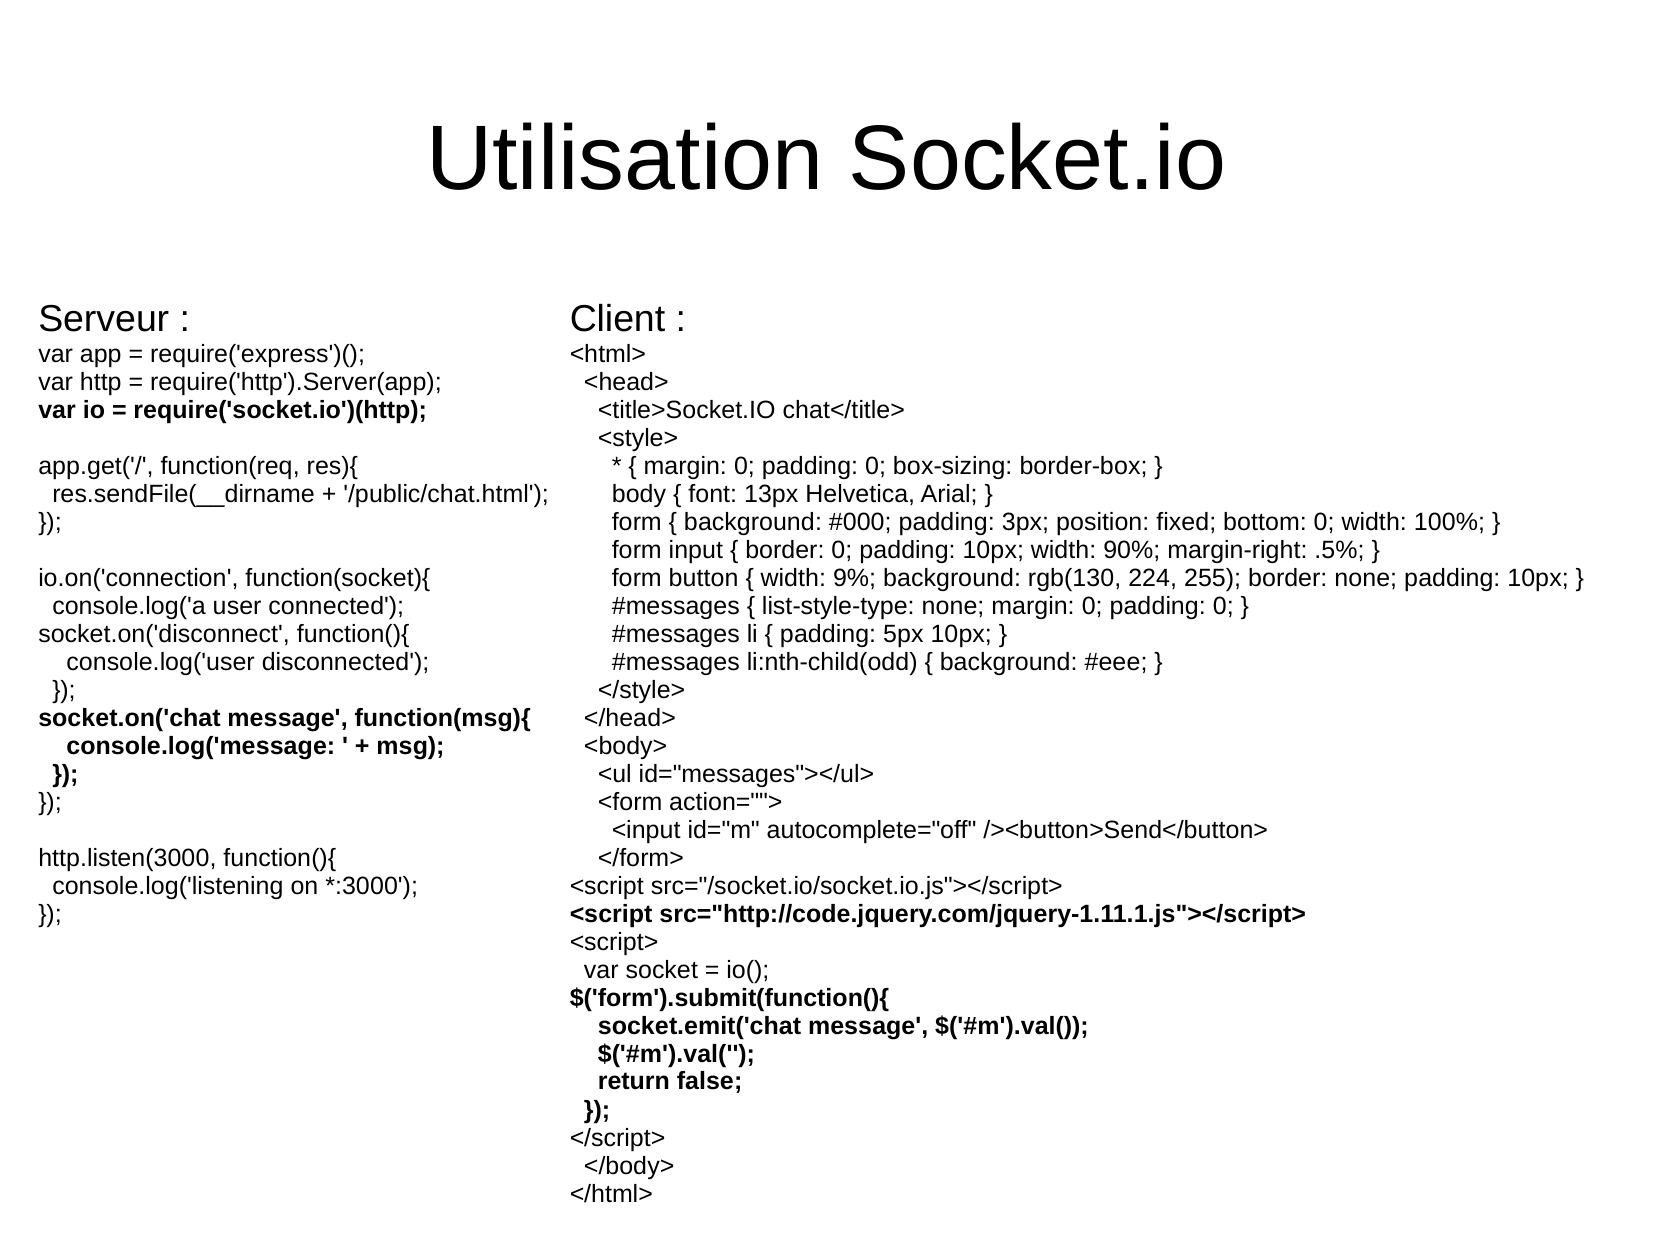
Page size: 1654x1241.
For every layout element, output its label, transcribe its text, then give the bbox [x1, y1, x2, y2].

text_box Client : <html> <head> <title>Socket.IO chat</title> <style> * { margin: 0; padding: 0; box-sizing: border-box; } body { font: 13px Helvetica, Arial; } form { background: #000; padding: 3px; position: fixed; bottom: 0; width: 100%; } form input { border: 0; padding: 10px; width: 90%; margin-right: .5%; } form button { width: 9%; background: rgb(130, 224, 255); border: none; padding: 10px; } #messages { list-style-type: none; margin: 0; padding: 0; } #messages li { padding: 5px 10px; } #messages li:nth-child(odd) { background: #eee; } </style> </head> <body> <ul id="messages"></ul> <form action=""> <input id="m" autocomplete="off" /><button>Send</button> </form> <script src="/socket.io/socket.io.js"></script> <script src="http://code.jquery.com/jquery-1.11.1.js"></script> <script> var socket = io(); $('form').submit(function(){ socket.emit('chat message', $('#m').val()); $('#m').val(''); return false; }); </script> </body> </html> [555, 290, 1642, 1215]
text_box Serveur : var app = require('express')(); var http = require('http').Server(app); var io = require('socket.io')(http); app.get('/', function(req, res){ res.sendFile(__dirname + '/public/chat.html'); }); io.on('connection', function(socket){ console.log('a user connected'); socket.on('disconnect', function(){ console.log('user disconnected'); }); socket.on('chat message', function(msg){ console.log('message: ' + msg); }); }); http.listen(3000, function(){ console.log('listening on *:3000'); }); [23, 290, 555, 1111]
title Utilisation Socket.io [82, 49, 1571, 257]
